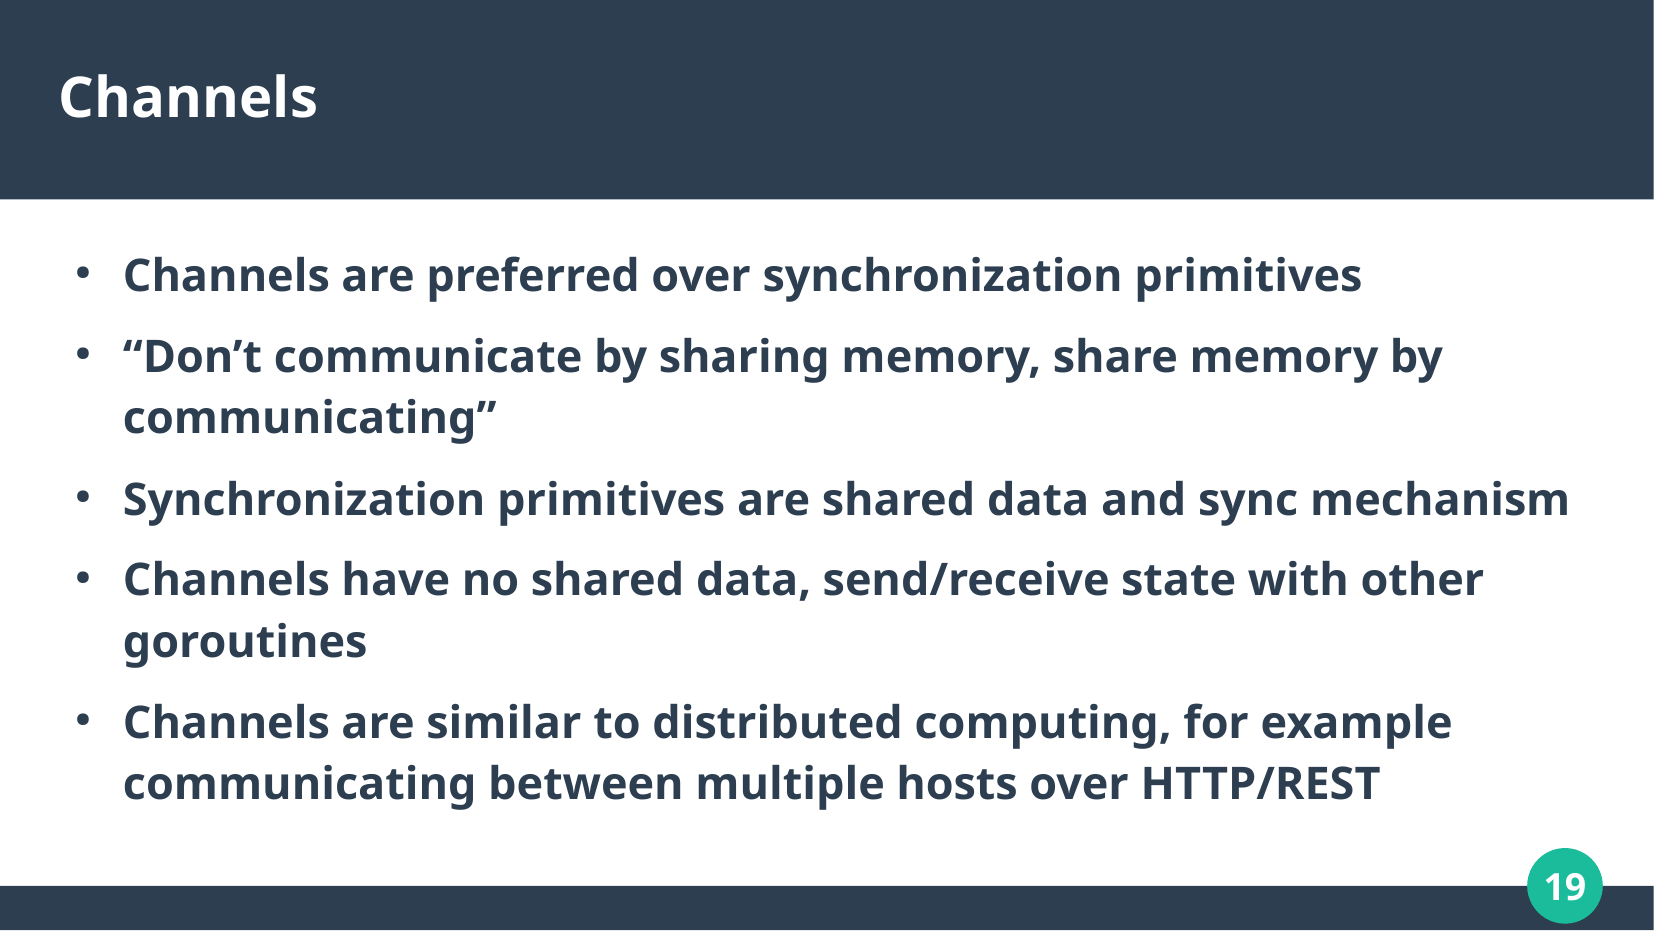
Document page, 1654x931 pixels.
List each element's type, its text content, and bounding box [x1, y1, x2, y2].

title Channels [59, 37, 1595, 155]
list Channels are preferred over synchronization primitives “Don’t communicate by sharing memory, share memory by communicating” Synchronization primitives are shared data and sync mechanism Channels have no shared data, send/receive state with other goroutines Channels are similar to distributed computing, for example communicating between multiple hosts over HTTP/REST [59, 243, 1595, 864]
